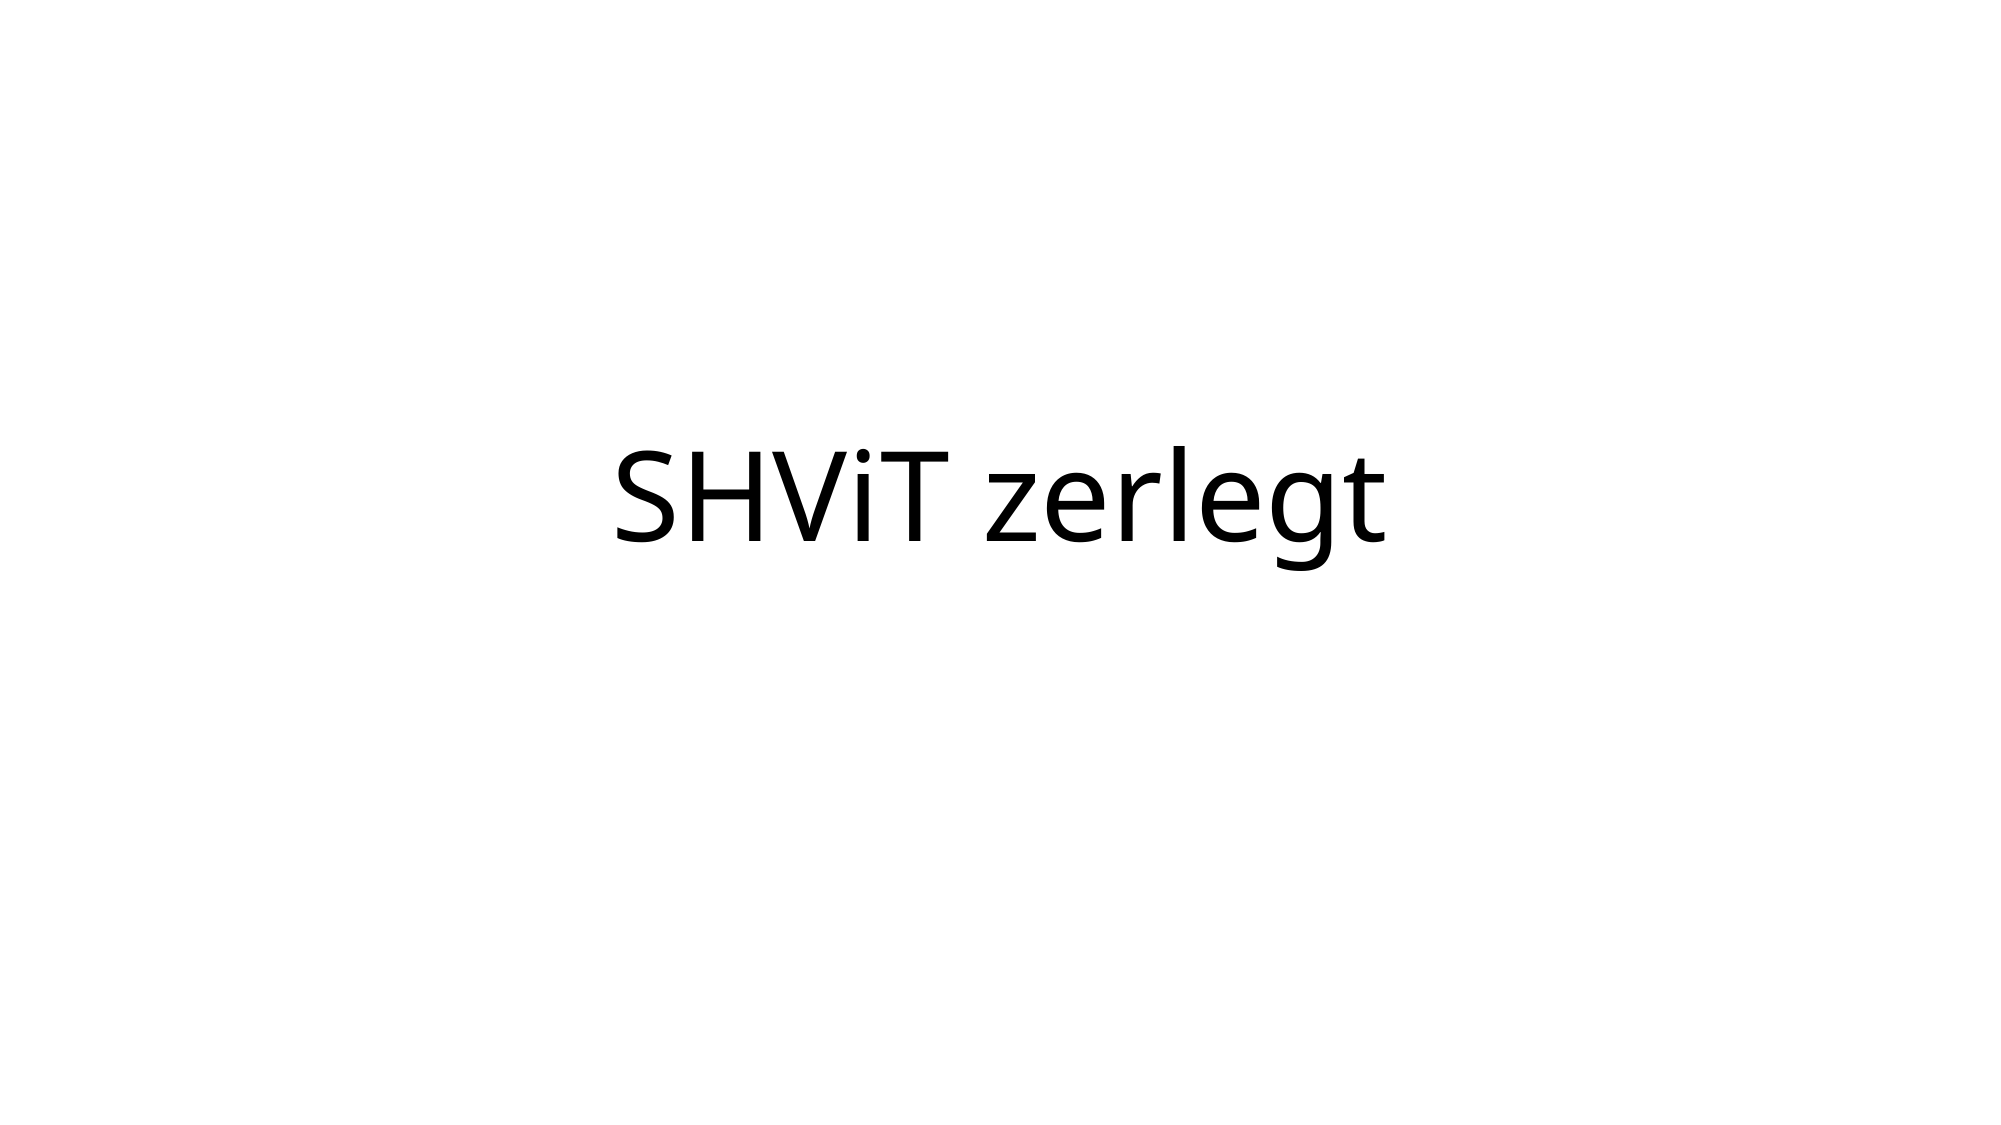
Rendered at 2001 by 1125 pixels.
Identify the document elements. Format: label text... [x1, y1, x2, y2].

title SHViT zerlegt [249, 184, 1750, 576]
